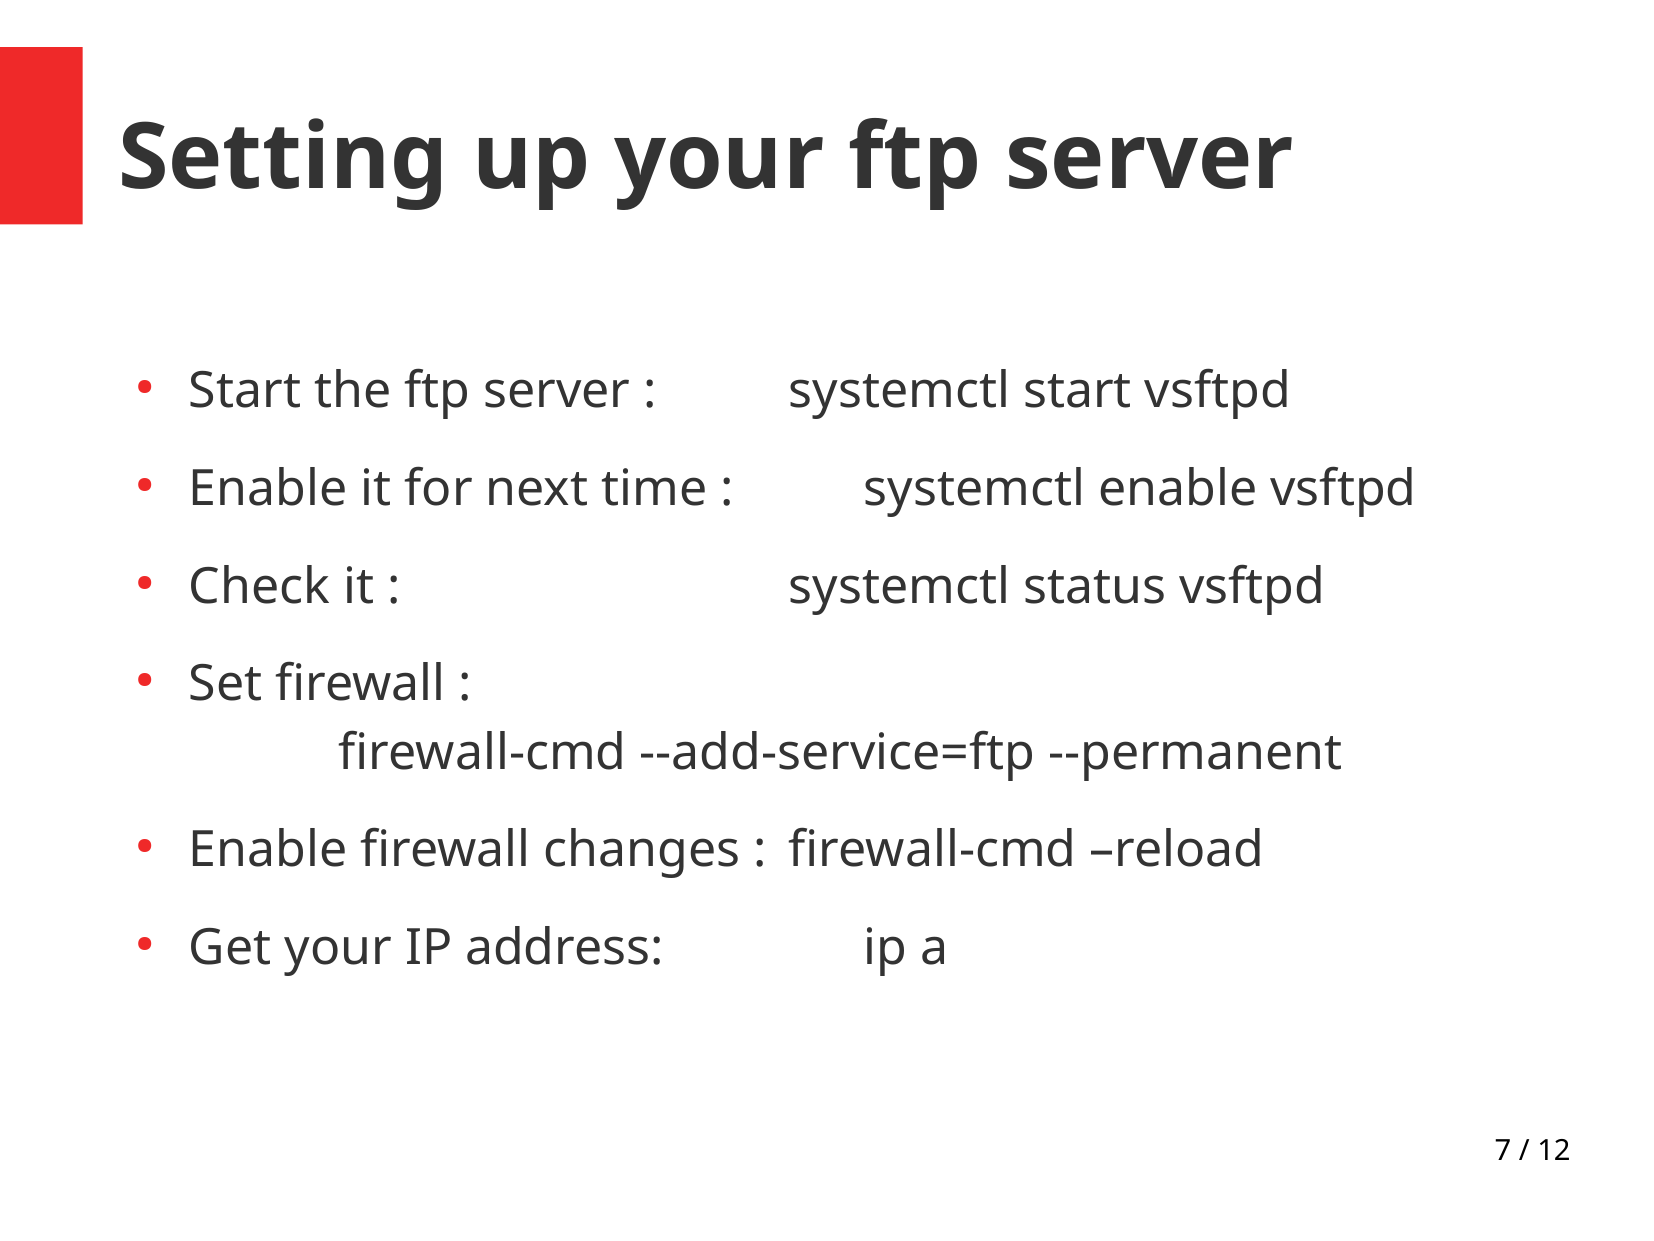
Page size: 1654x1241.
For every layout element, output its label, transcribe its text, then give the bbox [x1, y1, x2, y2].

list Start the ftp server : systemctl start vsftpd Enable it for next time : systemctl enable vsftpd Check it : systemctl status vsftpd Set firewall : firewall-cmd --add-service=ftp --permanent Enable firewall changes : firewall-cmd –reload Get your IP address: ip a [118, 354, 1536, 1074]
title Setting up your ftp server [118, 49, 1571, 257]
